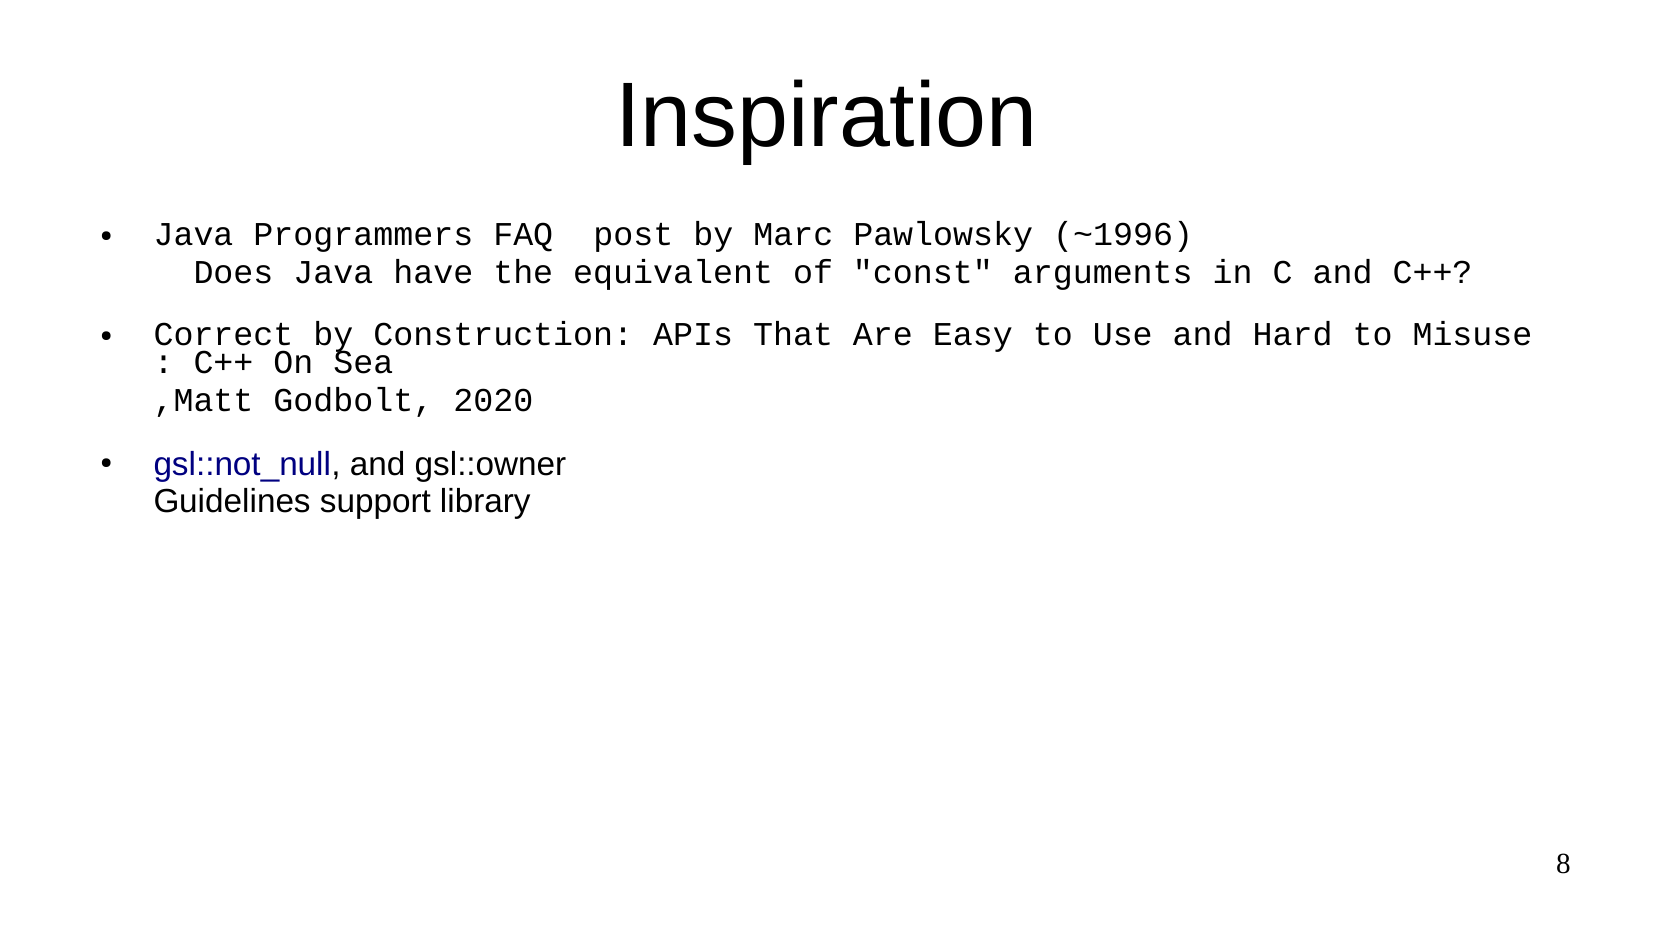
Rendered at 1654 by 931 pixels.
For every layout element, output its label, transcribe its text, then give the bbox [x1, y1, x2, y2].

title Inspiration [82, 37, 1571, 193]
list Java Programmers FAQ post by Marc Pawlowsky (~1996) Does Java have the equivalent of "const" arguments in C and C++? Correct by Construction: APIs That Are Easy to Use and Hard to Misuse : C++ On Sea,Matt Godbolt, 2020 gsl::not_null, and gsl::owner Guidelines support library [82, 217, 1571, 758]
